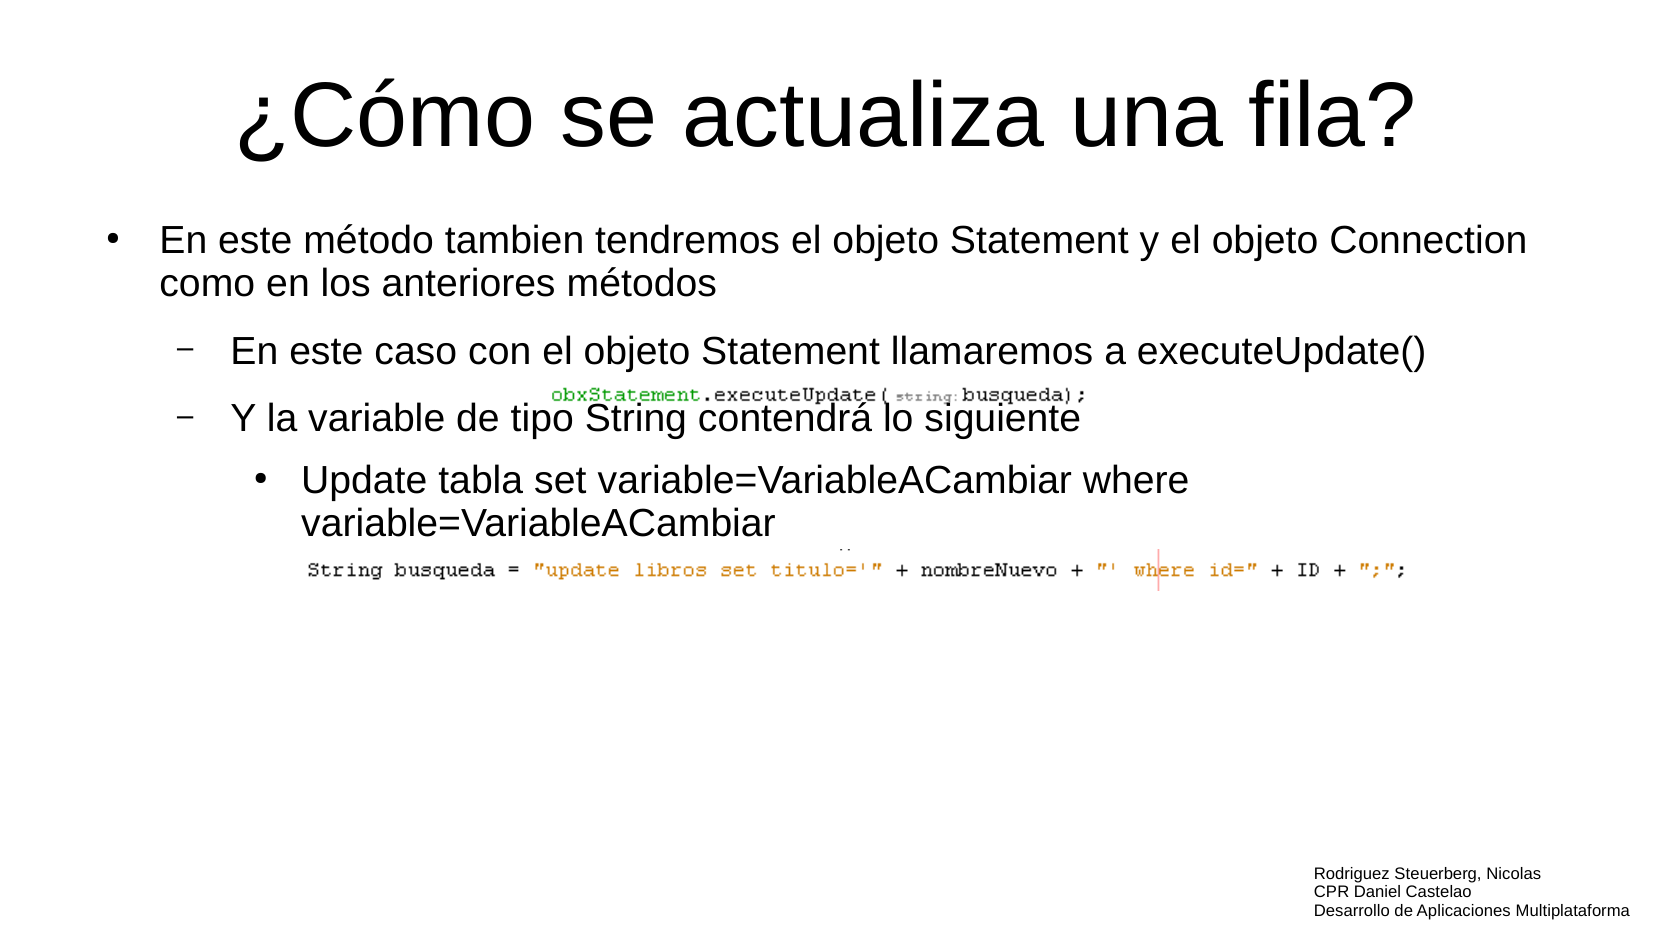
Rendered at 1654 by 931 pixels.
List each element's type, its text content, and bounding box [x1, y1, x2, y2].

title ¿Cómo se actualiza una fila? [82, 37, 1571, 193]
text_box Rodriguez Steuerberg, Nicolas CPR Daniel Castelao Desarrollo de Aplicaciones Multiplataforma [1299, 856, 1654, 931]
picture [295, 549, 1419, 591]
list En este método tambien tendremos el objeto Statement y el objeto Connection como en los anteriores métodos En este caso con el objeto Statement llamaremos a executeUpdate() Y la variable de tipo String contendrá lo siguiente Update tabla set variable=VariableACambiar where variable=VariableACambiar [88, 217, 1577, 758]
